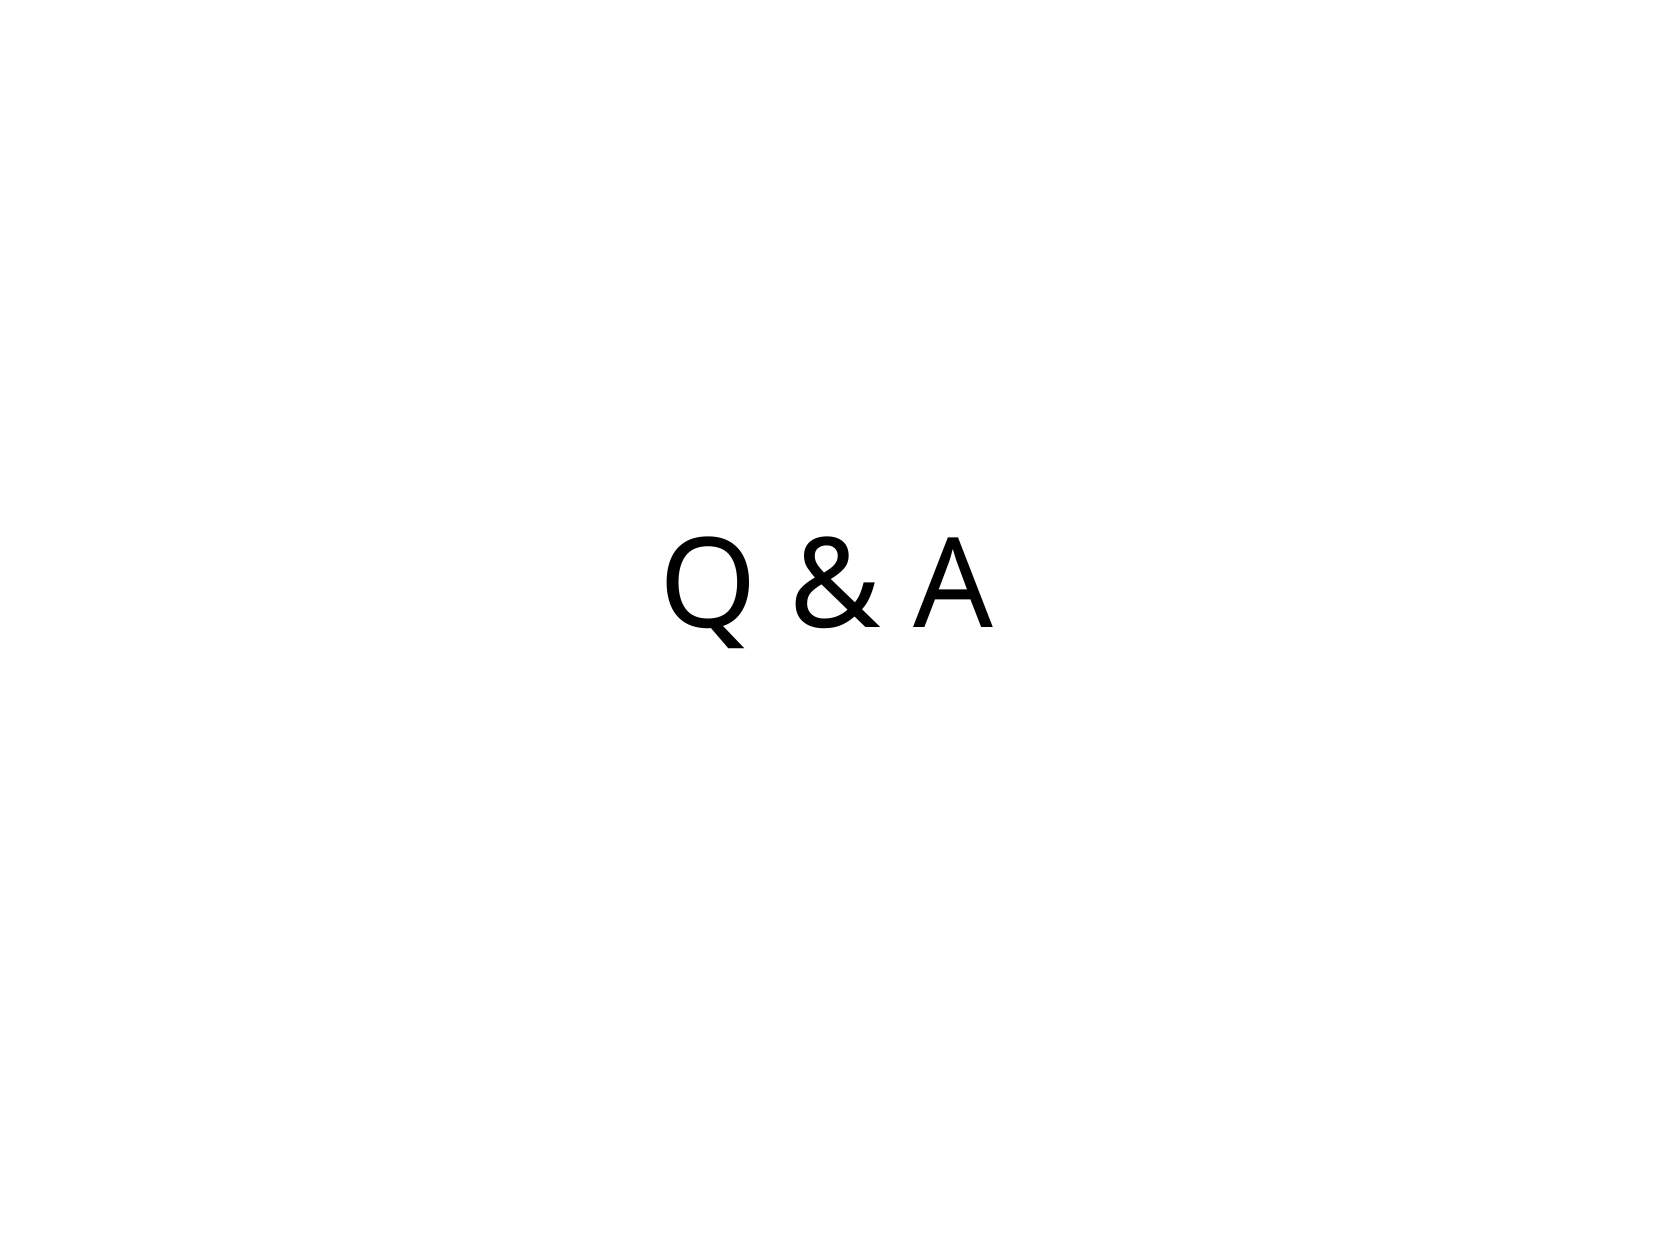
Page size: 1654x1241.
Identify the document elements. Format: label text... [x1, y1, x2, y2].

subtitle Q & A [82, 56, 1571, 1102]
